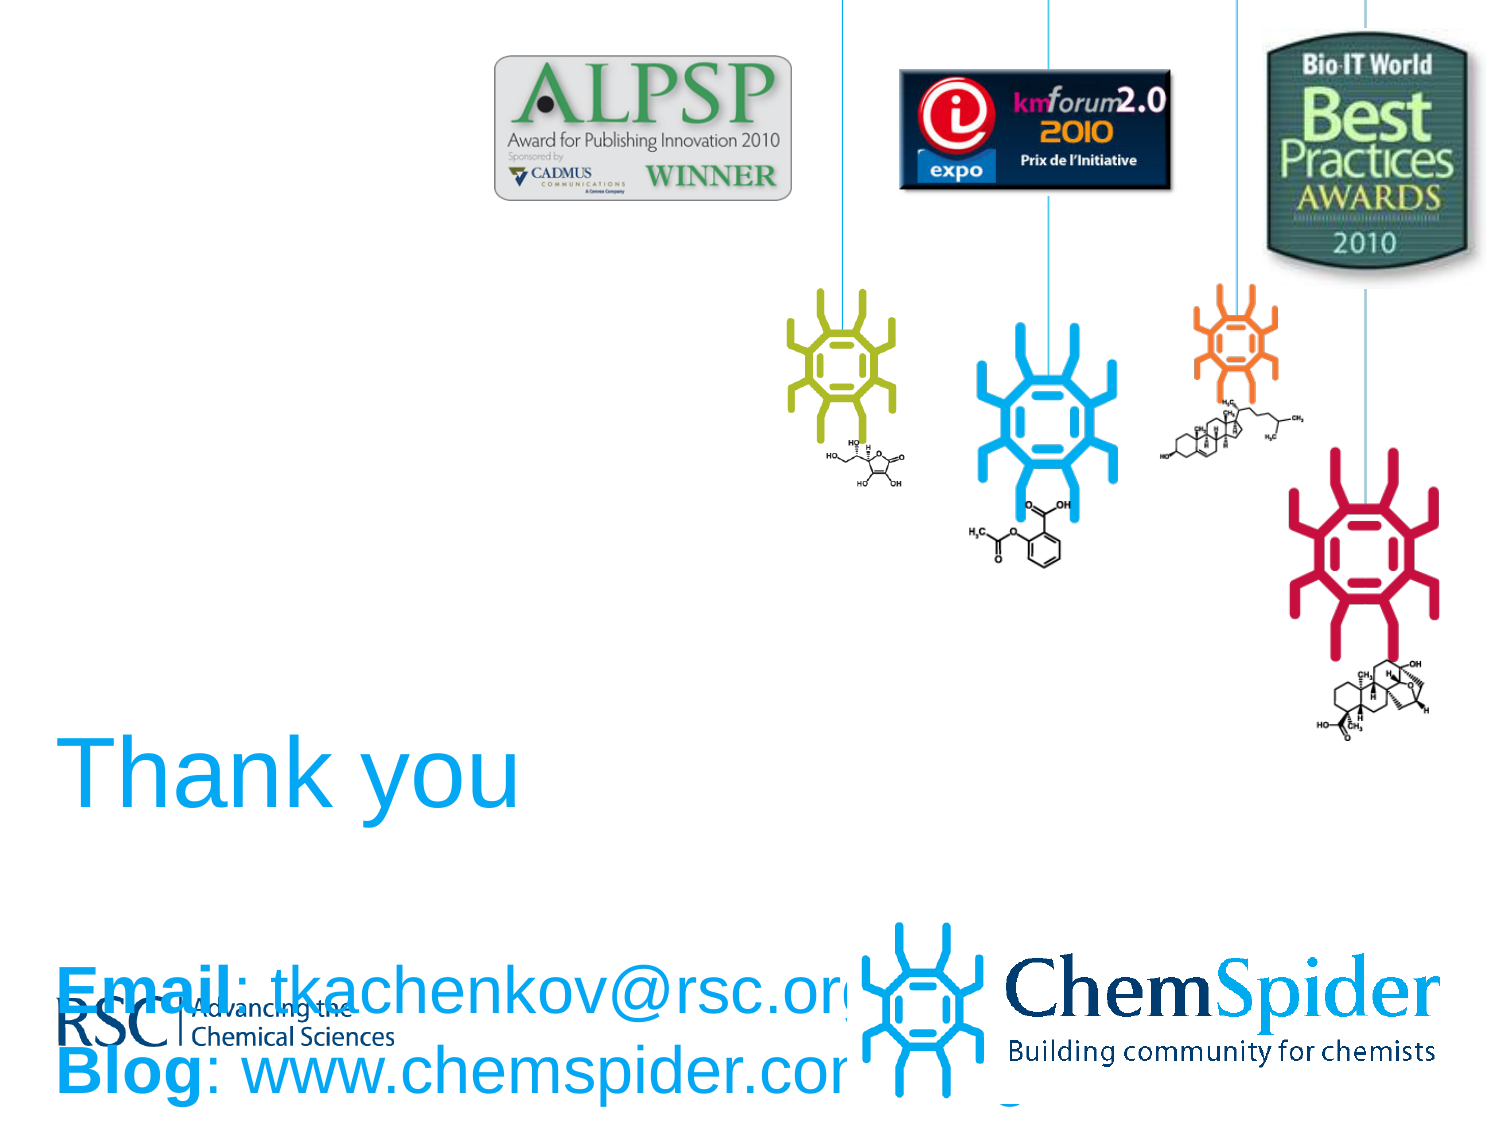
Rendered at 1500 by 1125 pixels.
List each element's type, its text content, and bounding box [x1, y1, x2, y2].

picture [847, 918, 1458, 1104]
text_box Thank you Email: tkachenkov@rsc.org Blog: www.chemspider.com/blog SLIDES: http://www.slideshare.net/valerytkachenko16 [41, 700, 1500, 887]
picture [494, 0, 1486, 741]
